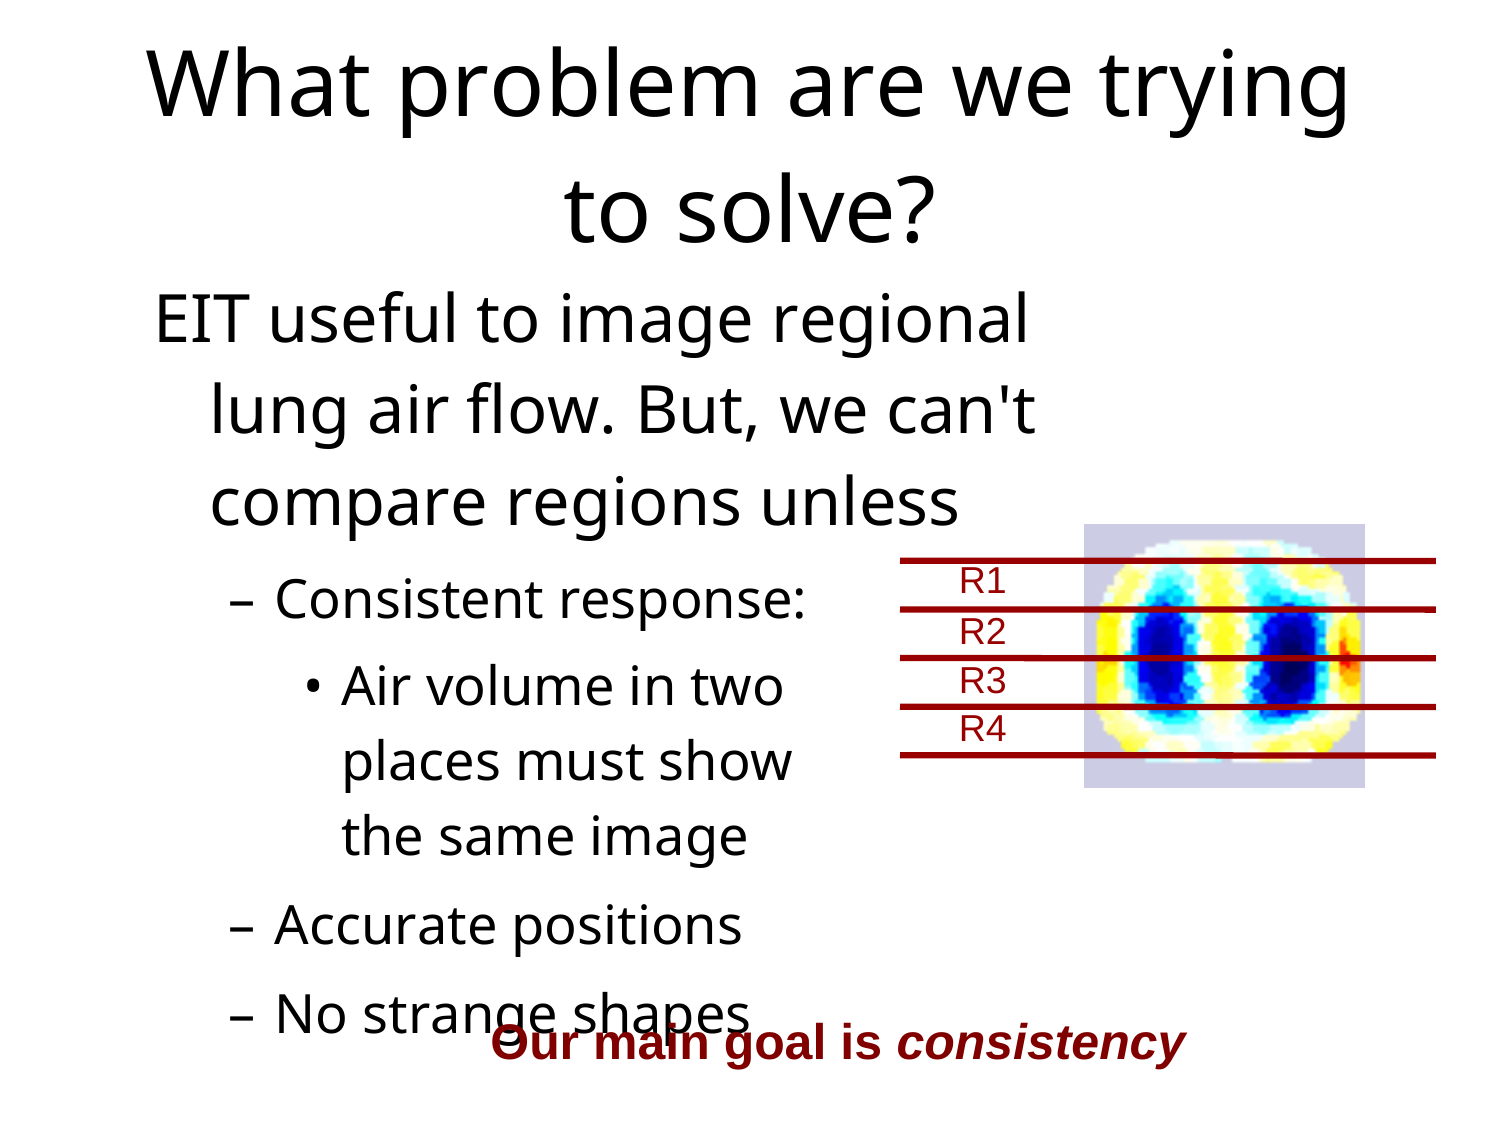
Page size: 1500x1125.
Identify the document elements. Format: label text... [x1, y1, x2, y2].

picture [1084, 524, 1365, 557]
picture [1084, 613, 1365, 655]
list EIT useful to image regional lung air flow. But, we can't compare regions unless Consistent response: Air volume in two places must show the same image Accurate positions No strange shapes [138, 262, 1126, 988]
text_box Our main goal is consistency [475, 1006, 1145, 1079]
text_box R2 [944, 599, 1022, 647]
picture [1084, 759, 1365, 788]
picture [1154, 597, 1170, 606]
text_box R1 [944, 547, 1022, 599]
picture [1084, 662, 1365, 703]
title What problem are we trying to solve? [112, 24, 1388, 263]
text_box R3 [944, 647, 1022, 696]
picture [1084, 710, 1365, 752]
picture [1084, 564, 1365, 606]
picture [1153, 711, 1179, 716]
text_box R4 [944, 696, 1022, 758]
